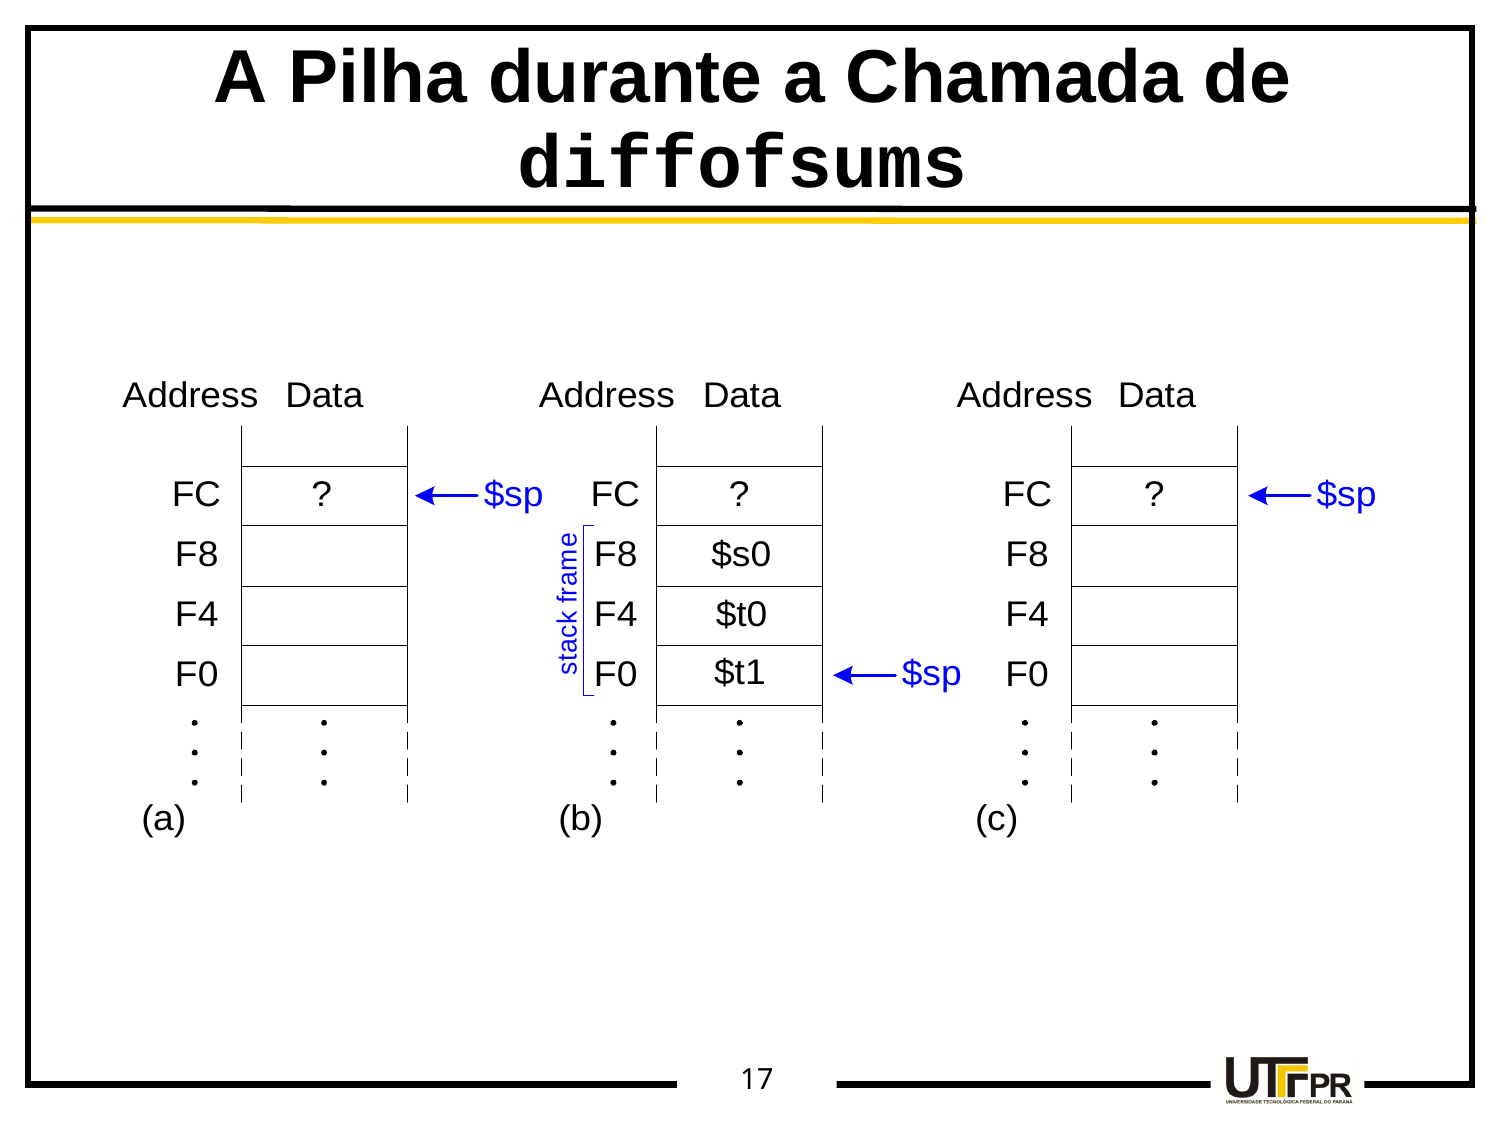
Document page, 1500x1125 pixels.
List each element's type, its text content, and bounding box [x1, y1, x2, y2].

title A Pilha durante a Chamada de diffofsums [29, 24, 1477, 215]
picture [1225, 1057, 1353, 1104]
chart [112, 364, 1388, 848]
